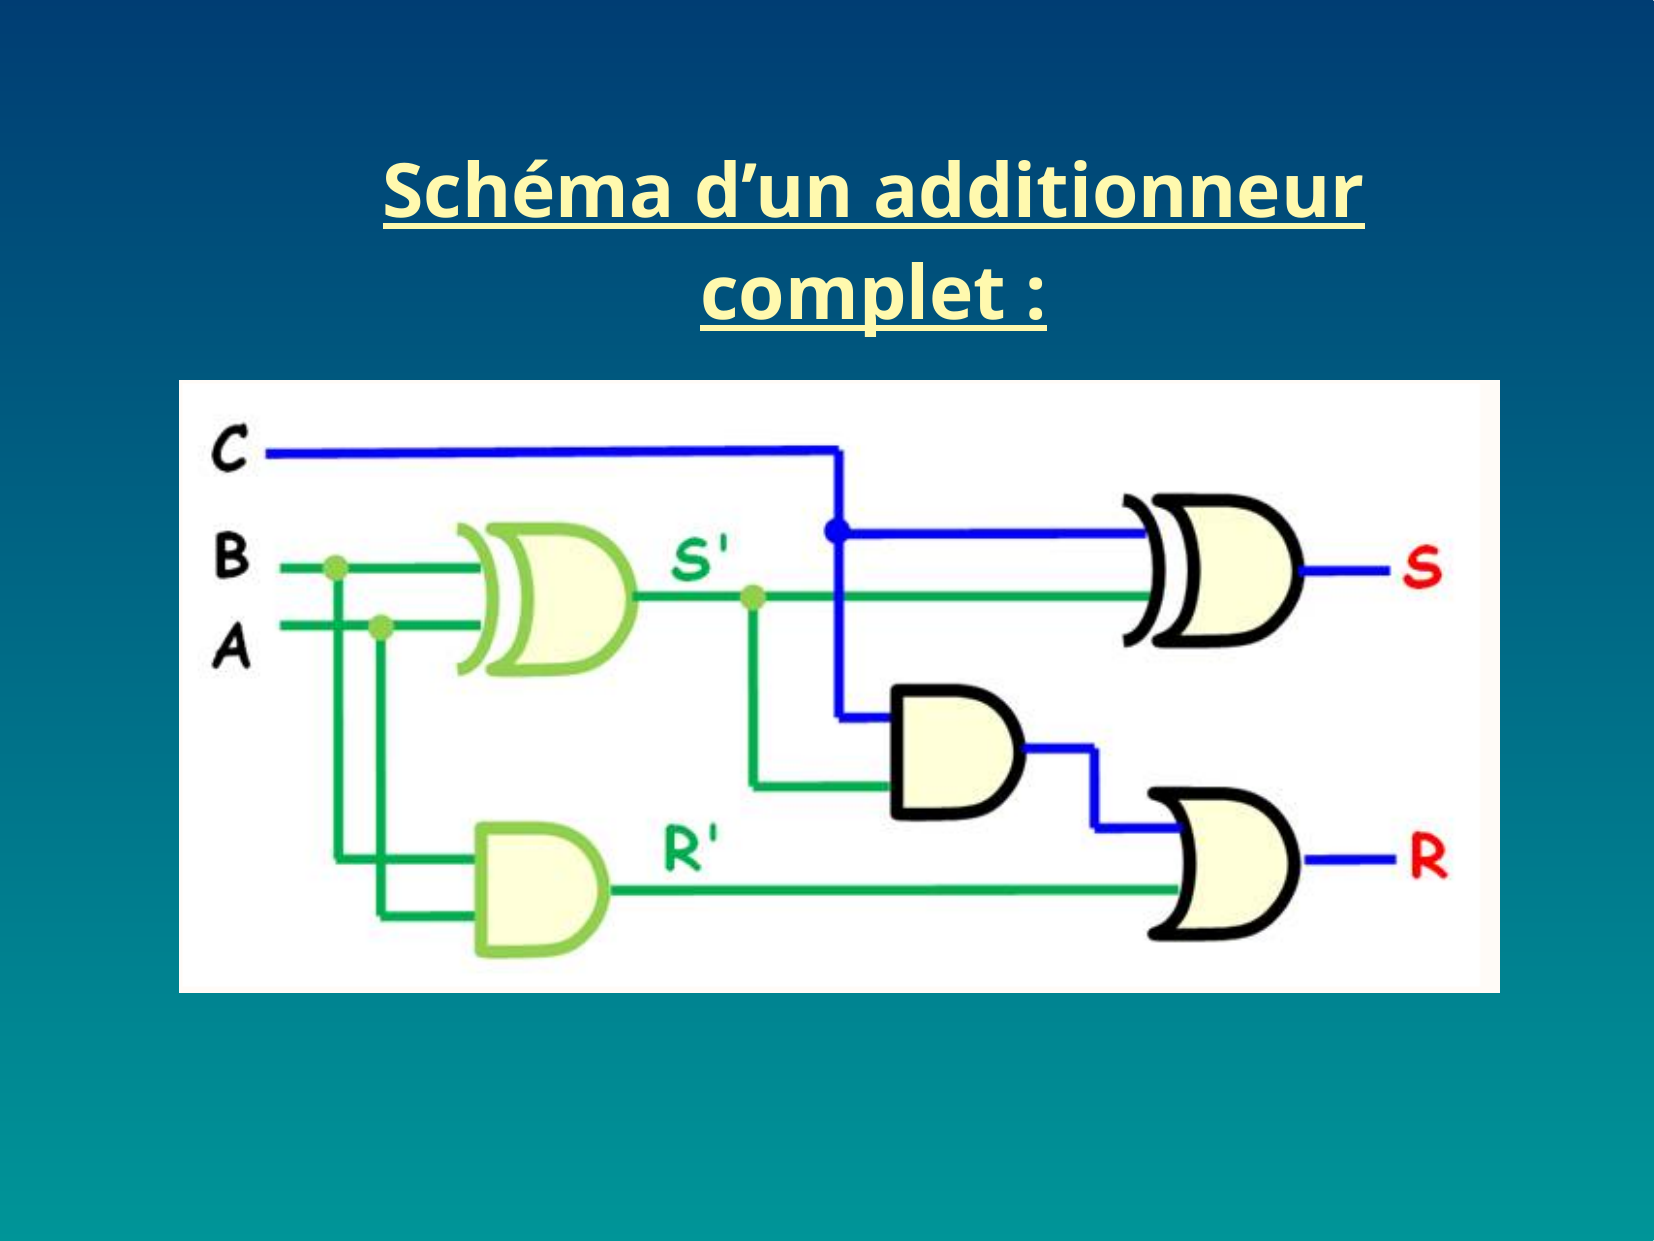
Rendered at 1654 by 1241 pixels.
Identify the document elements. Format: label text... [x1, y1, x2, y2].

text_box Schéma d’un additionneur complet : [259, 129, 1489, 226]
picture [179, 381, 1501, 993]
